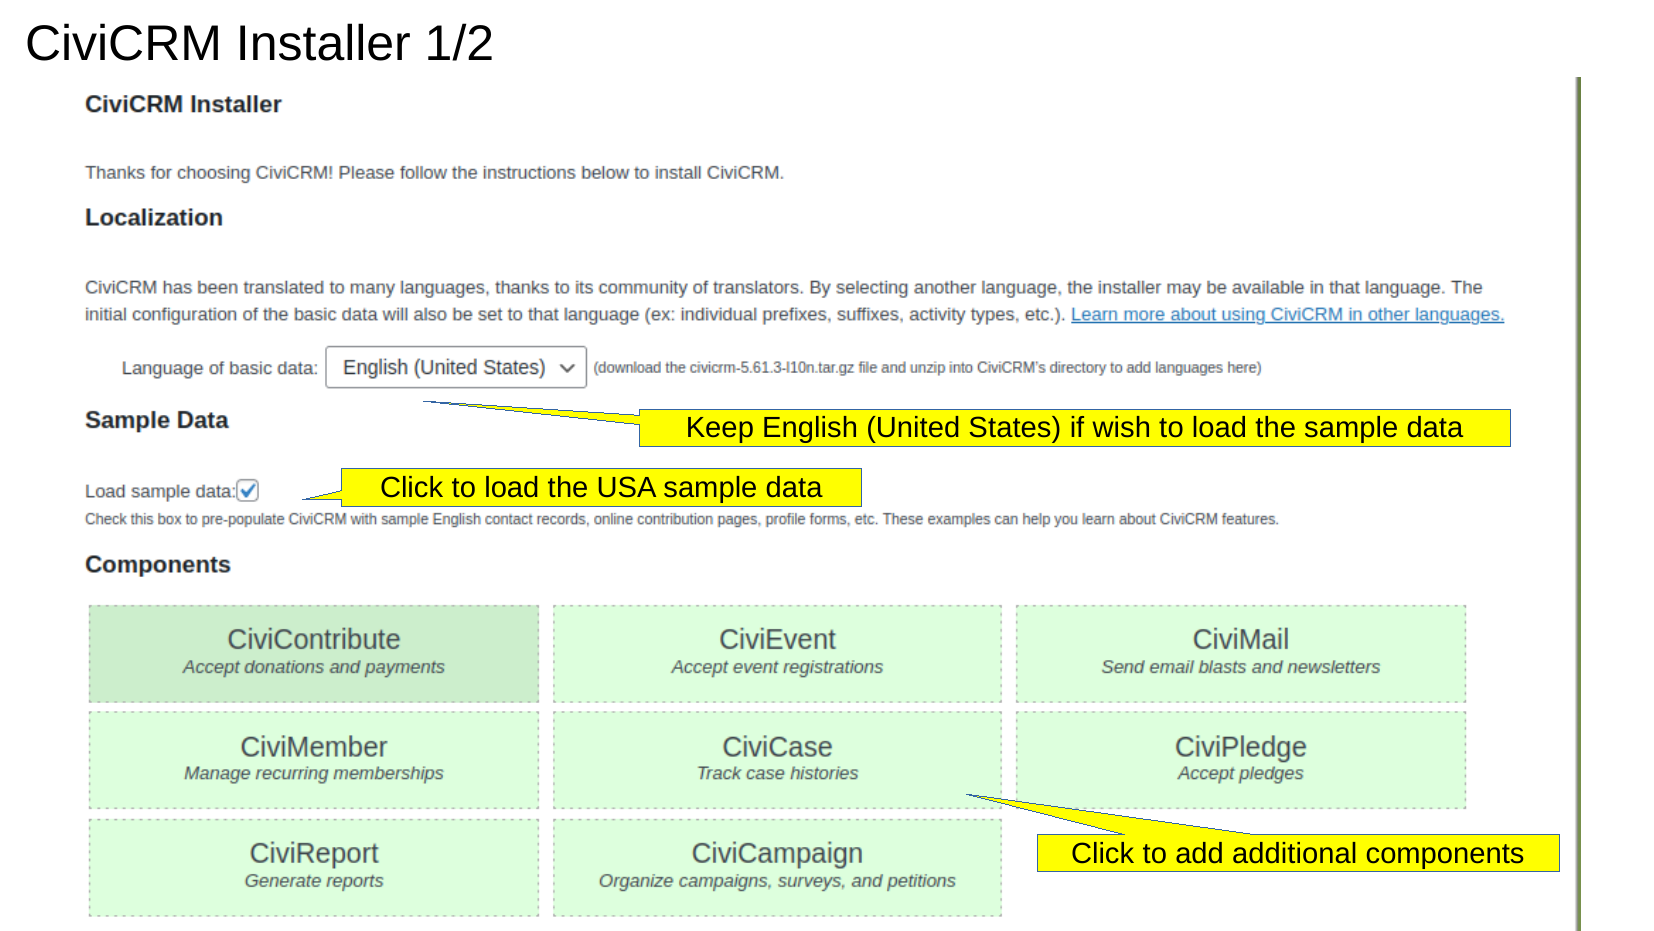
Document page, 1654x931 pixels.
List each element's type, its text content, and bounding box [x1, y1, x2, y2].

text_box CiviCRM Installer 1/2 [25, 15, 1629, 72]
text_box Click to add additional components [966, 794, 1560, 872]
picture [24, 77, 1581, 931]
text_box Keep English (United States) if wish to load the sample data [423, 401, 1511, 447]
text_box Click to load the USA sample data [302, 468, 862, 507]
